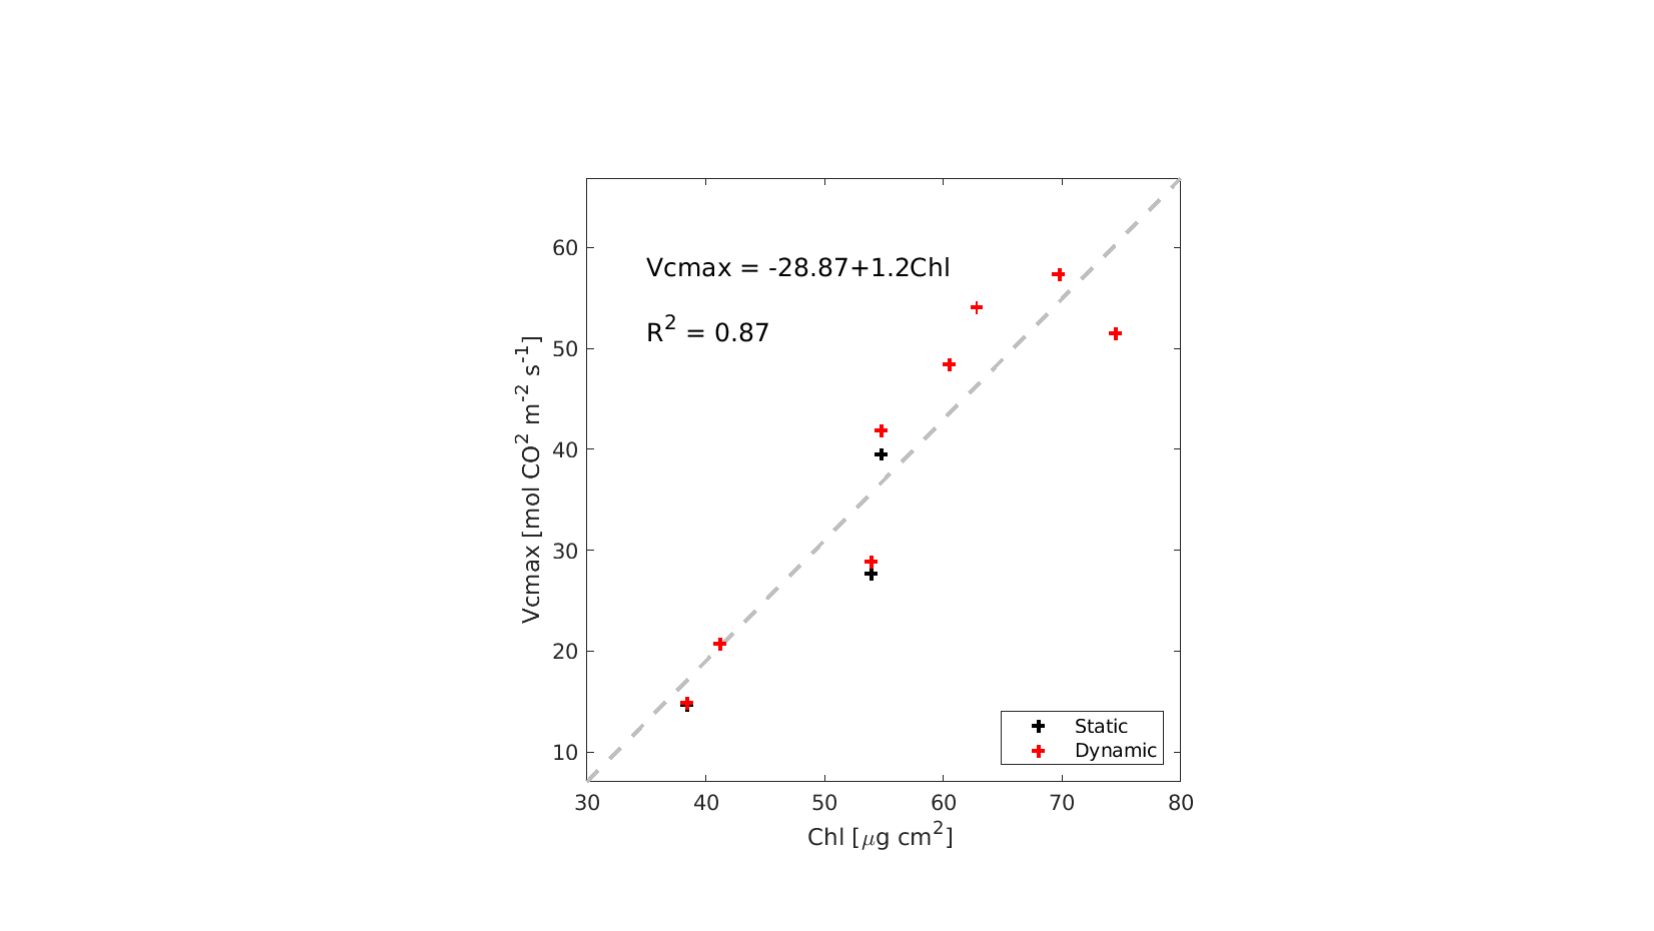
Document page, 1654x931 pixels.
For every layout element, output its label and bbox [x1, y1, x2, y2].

picture [487, 123, 1254, 863]
